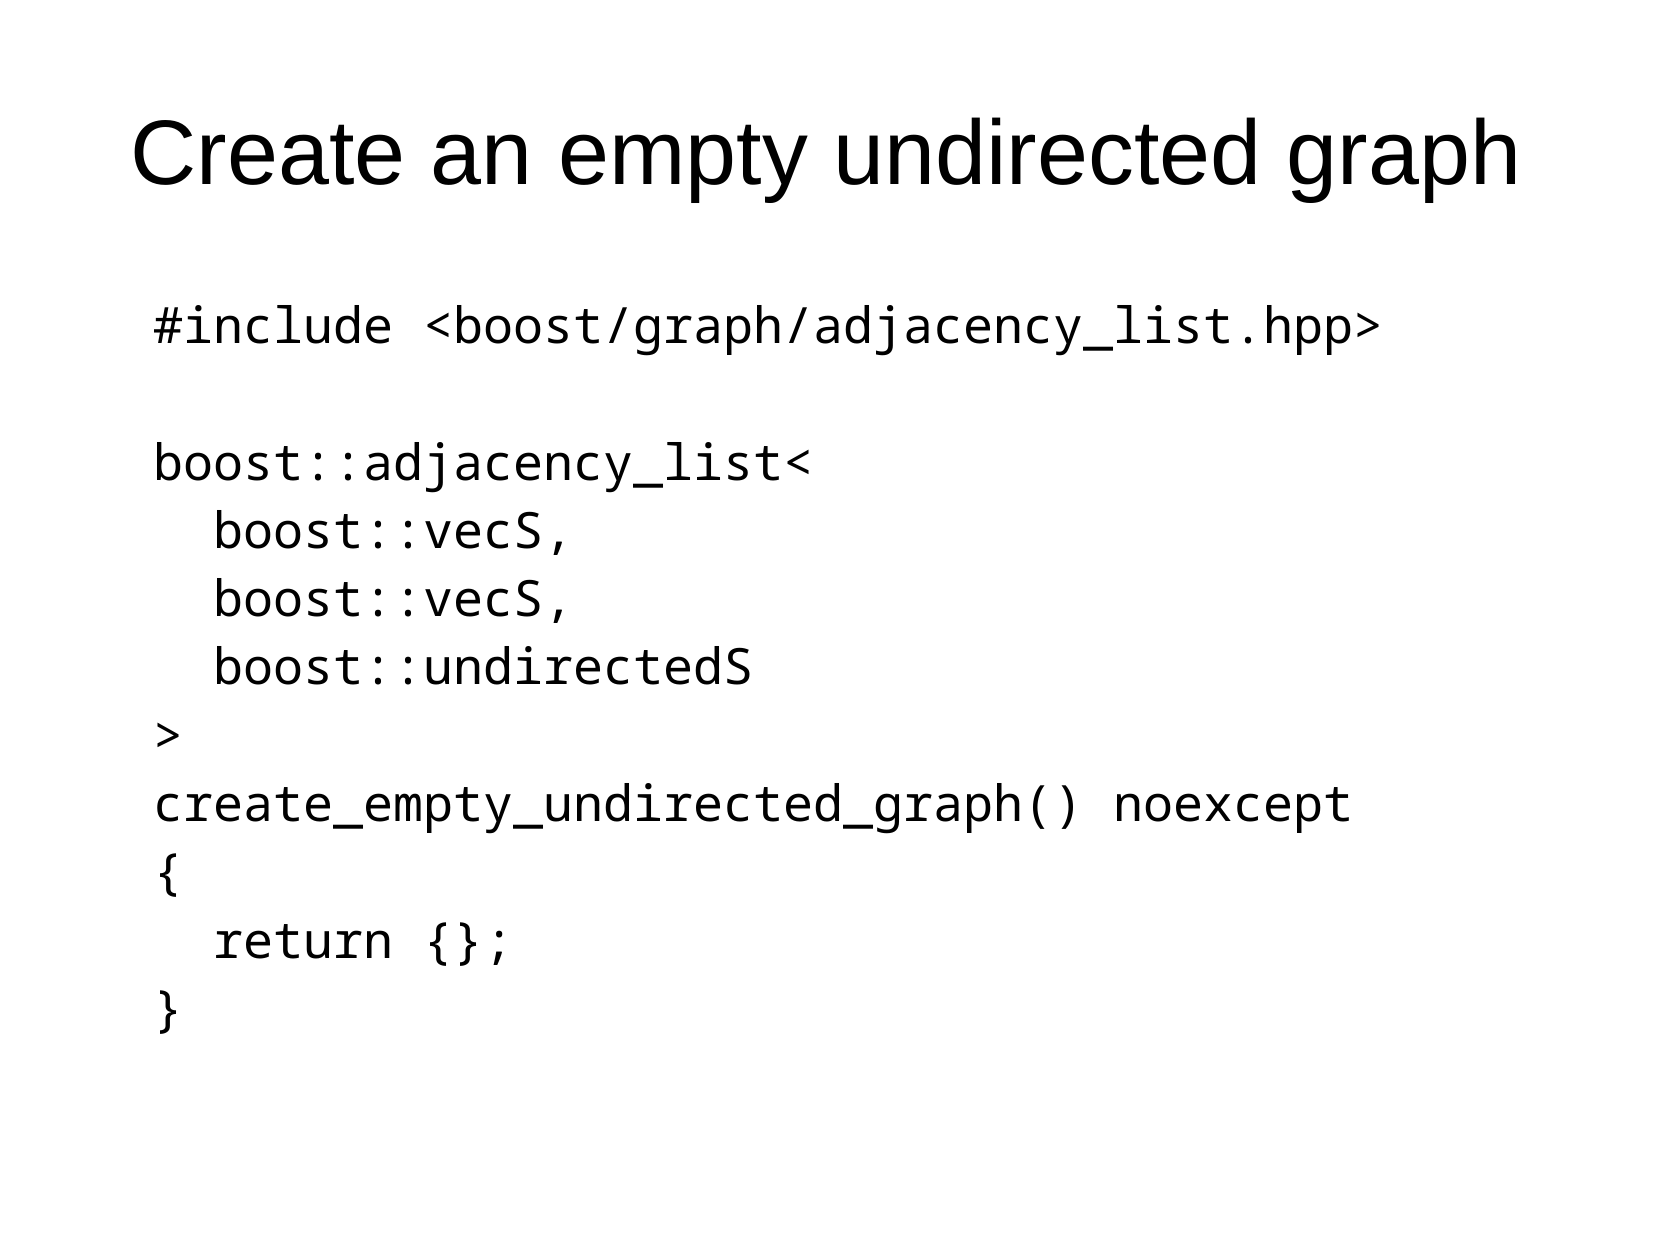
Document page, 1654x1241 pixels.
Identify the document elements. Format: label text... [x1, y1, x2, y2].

list #include <boost/graph/adjacency_list.hpp> boost::adjacency_list< boost::vecS, boost::vecS, boost::undirectedS > create_empty_undirected_graph() noexcept { return {}; } [82, 290, 1571, 1201]
title Create an empty undirected graph [82, 49, 1571, 257]
